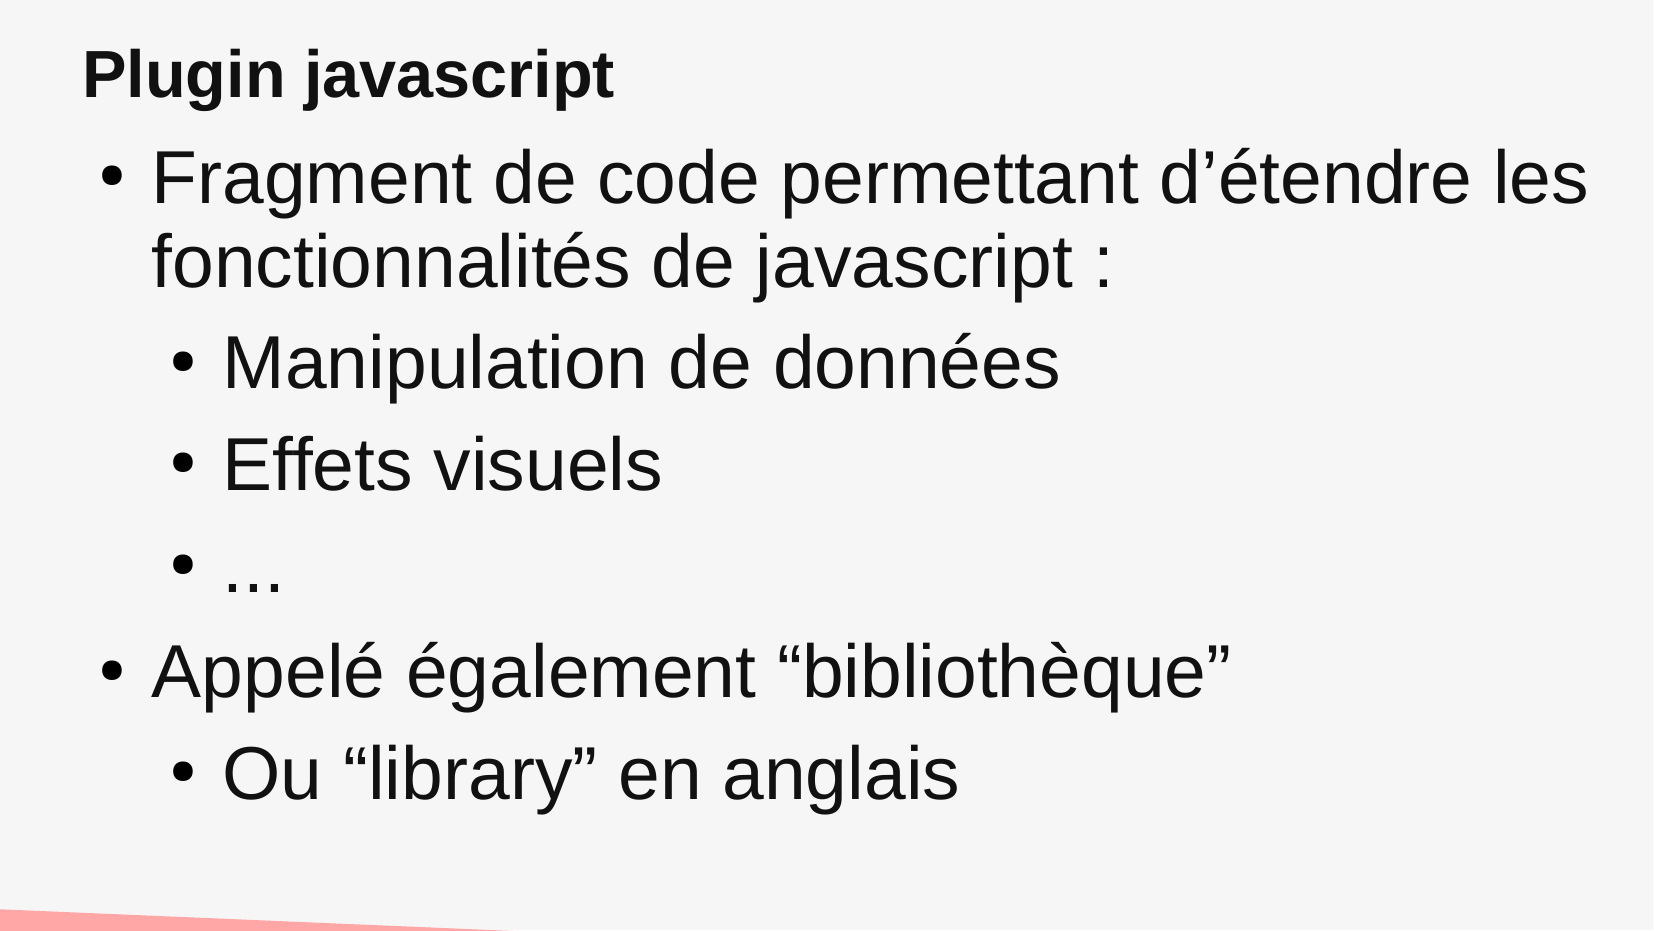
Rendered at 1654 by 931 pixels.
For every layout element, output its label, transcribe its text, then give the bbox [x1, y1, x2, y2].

text_box [0, 909, 514, 931]
list Fragment de code permettant d’étendre les fonctionnalités de javascript : Manipulation de données Effets visuels ... Appelé également “bibliothèque” Ou “library” en anglais [80, 135, 1620, 827]
title Plugin javascript [82, 37, 1571, 114]
